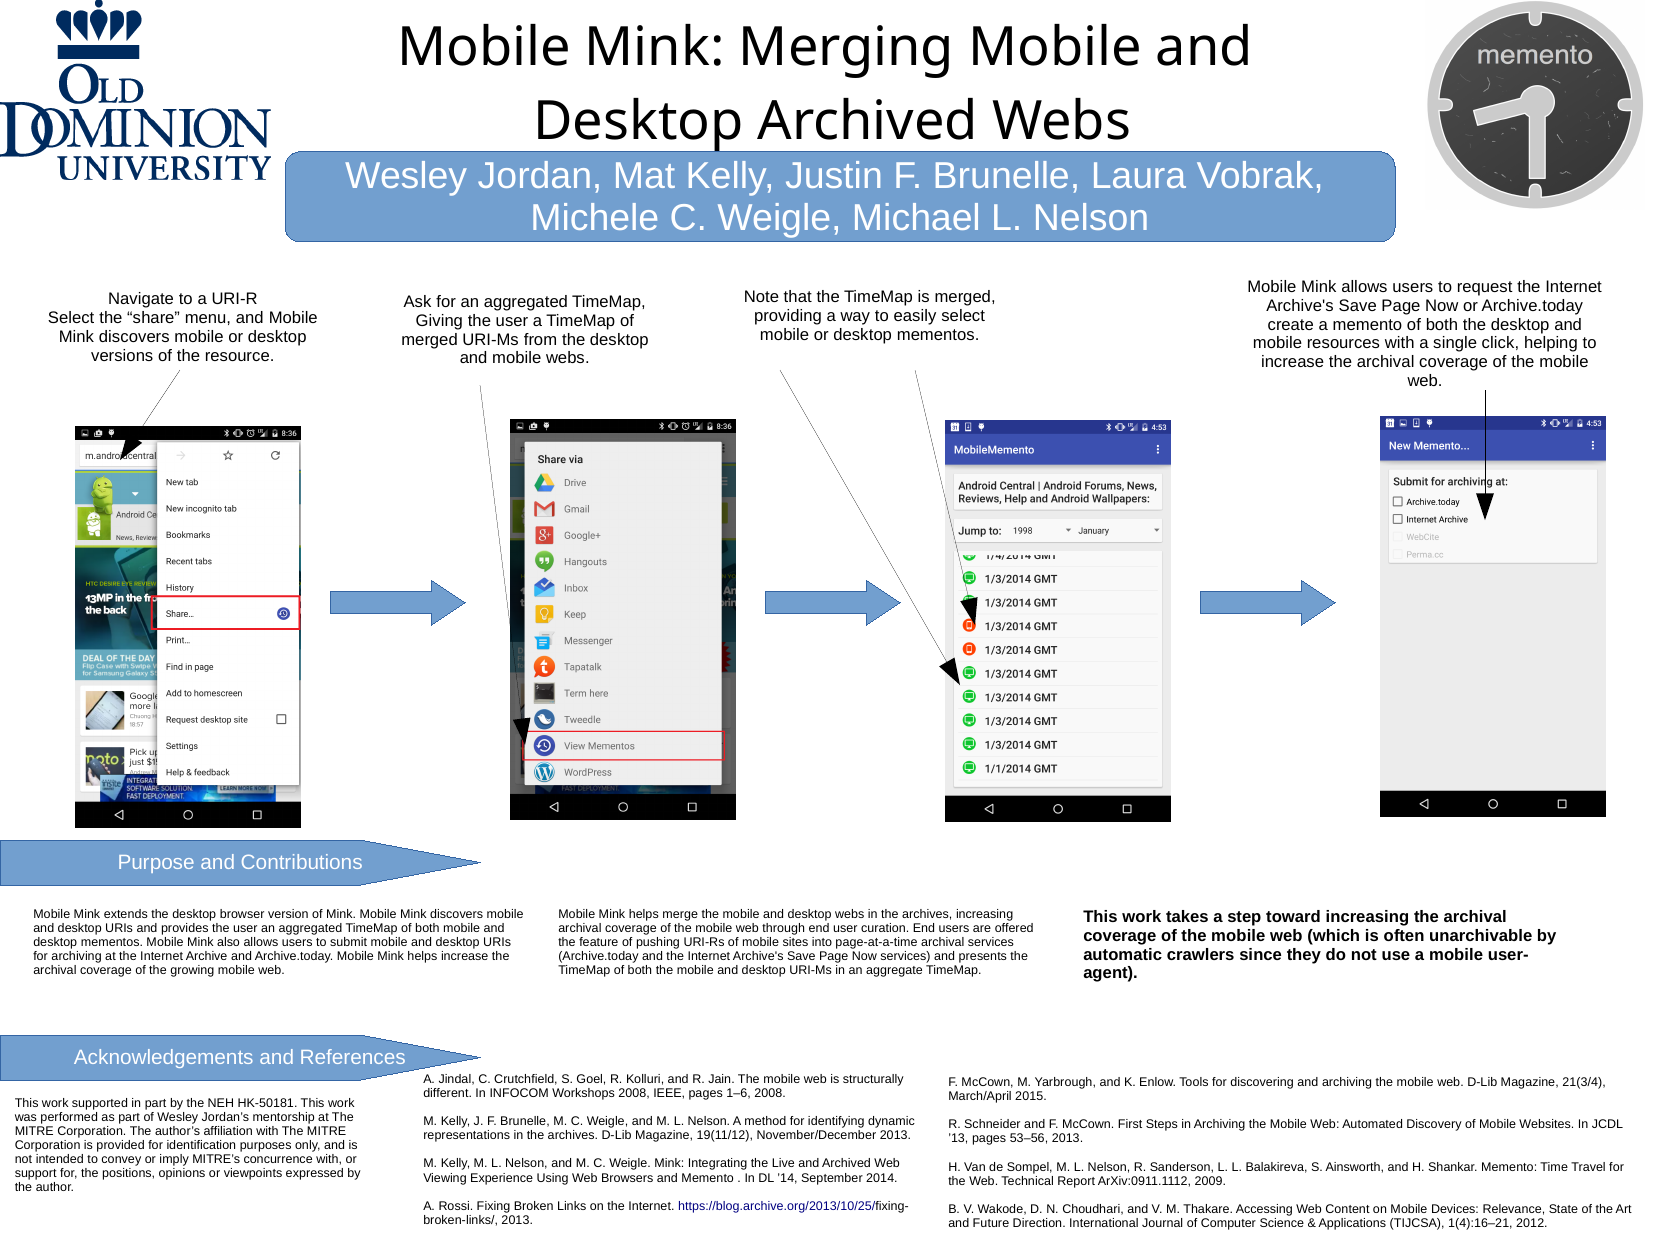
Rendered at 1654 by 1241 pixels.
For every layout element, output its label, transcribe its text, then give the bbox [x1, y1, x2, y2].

text_box This work takes a step toward increasing the archival coverage of the mobile web (which is often unarchivable by automatic crawlers since they do not use a mobile user-agent). [1068, 900, 1591, 1021]
text_box Wesley Jordan, Mat Kelly, Justin F. Brunelle, Laura Vobrak, Michele C. Weigle, Michael L. Nelson [285, 151, 1396, 242]
text_box Note that the TimeMap is merged, providing a way to easily select mobile or desktop mementos. [720, 280, 1021, 376]
text_box F. McCown, M. Yarbrough, and K. Enlow. Tools for discovering and archiving the mobile web. D-Lib Magazine, 21(3/4), March/April 2015. R. Schneider and F. McCown. First Steps in Archiving the Mobile Web: Automated Discovery of Mobile Websites. In JCDL ’13, pages 53–56, 2013. H. Van de Sompel, M. L. Nelson, R. Sanderson, L. L. Balakireva, S. Ainsworth, and H. Shankar. Memento: Time Travel for the Web. Technical Report ArXiv:0911.1112, 2009. B. V. Wakode, D. N. Choudhari, and V. M. Thakare. Accessing Web Content on Mobile Devices: Relevance, State of the Art and Future Direction. International Journal of Computer Science & Applications (TIJCSA), 1(4):16–21, 2012. [933, 1068, 1654, 1241]
text_box Mobile Mink allows users to request the Internet Archive's Save Page Now or Archive.today create a memento of both the desktop and mobile resources with a single click, helping to increase the archival coverage of the mobile web. [1230, 270, 1621, 399]
text_box [1200, 580, 1336, 626]
text_box [765, 580, 901, 626]
picture [1380, 416, 1606, 817]
picture [1425, 0, 1645, 211]
picture [510, 419, 736, 821]
text_box Purpose and Contributions [0, 840, 481, 886]
text_box Navigate to a URI-R Select the “share” menu, and Mobile Mink discovers mobile or desktop versions of the resource. [32, 282, 333, 378]
text_box A. Jindal, C. Crutchfield, S. Goel, R. Kolluri, and R. Jain. The mobile web is structurally different. In INFOCOM Workshops 2008, IEEE, pages 1–6, 2008. M. Kelly, J. F. Brunelle, M. C. Weigle, and M. L. Nelson. A method for identifying dynamic representations in the archives. D-Lib Magazine, 19(11/12), November/December 2013. M. Kelly, M. L. Nelson, and M. C. Weigle. Mink: Integrating the Live and Archived Web Viewing Experience Using Web Browsers and Memento . In DL ’14, September 2014. A. Rossi. Fixing Broken Links on the Internet. https://blog.archive.org/2013/10/25/fixing-broken-links/, 2013. [408, 1065, 934, 1238]
picture [75, 426, 301, 828]
text_box Ask for an aggregated TimeMap, Giving the user a TimeMap of merged URI-Ms from the desktop and mobile webs. [375, 285, 676, 380]
text_box [330, 580, 466, 626]
text_box This work supported in part by the NEH HK-50181. This work was performed as part of Wesley Jordan’s mentorship at The MITRE Corporation. The author’s affiliation with The MITRE Corporation is provided for identification purposes only, and is not intended to convey or imply MITRE’s concurrence with, or support for, the positions, opinions or viewpoints expressed by the author. [0, 1075, 391, 1241]
picture [945, 420, 1171, 822]
picture [0, 0, 271, 181]
text_box Mobile Mink helps merge the mobile and desktop webs in the archives, increasing archival coverage of the mobile web through end user curation. End users are offered the feature of pushing URI-Rs of mobile sites into page-at-a-time archival services (Archive.today and the Internet Archive's Save Page Now services) and presents the TimeMap of both the mobile and desktop URI-Ms in an aggregate TimeMap. [543, 900, 1066, 1021]
text_box Acknowledgements and References [0, 1035, 481, 1081]
text_box Mobile Mink: Merging Mobile and Desktop Archived Webs [255, 0, 1411, 161]
text_box Mobile Mink extends the desktop browser version of Mink. Mobile Mink discovers mobile and desktop URIs and provides the user an aggregated TimeMap of both mobile and desktop mementos. Mobile Mink also allows users to submit mobile and desktop URIs for archiving at the Internet Archive and Archive.today. Mobile Mink helps increase the archival coverage of the growing mobile web. [18, 900, 541, 1021]
